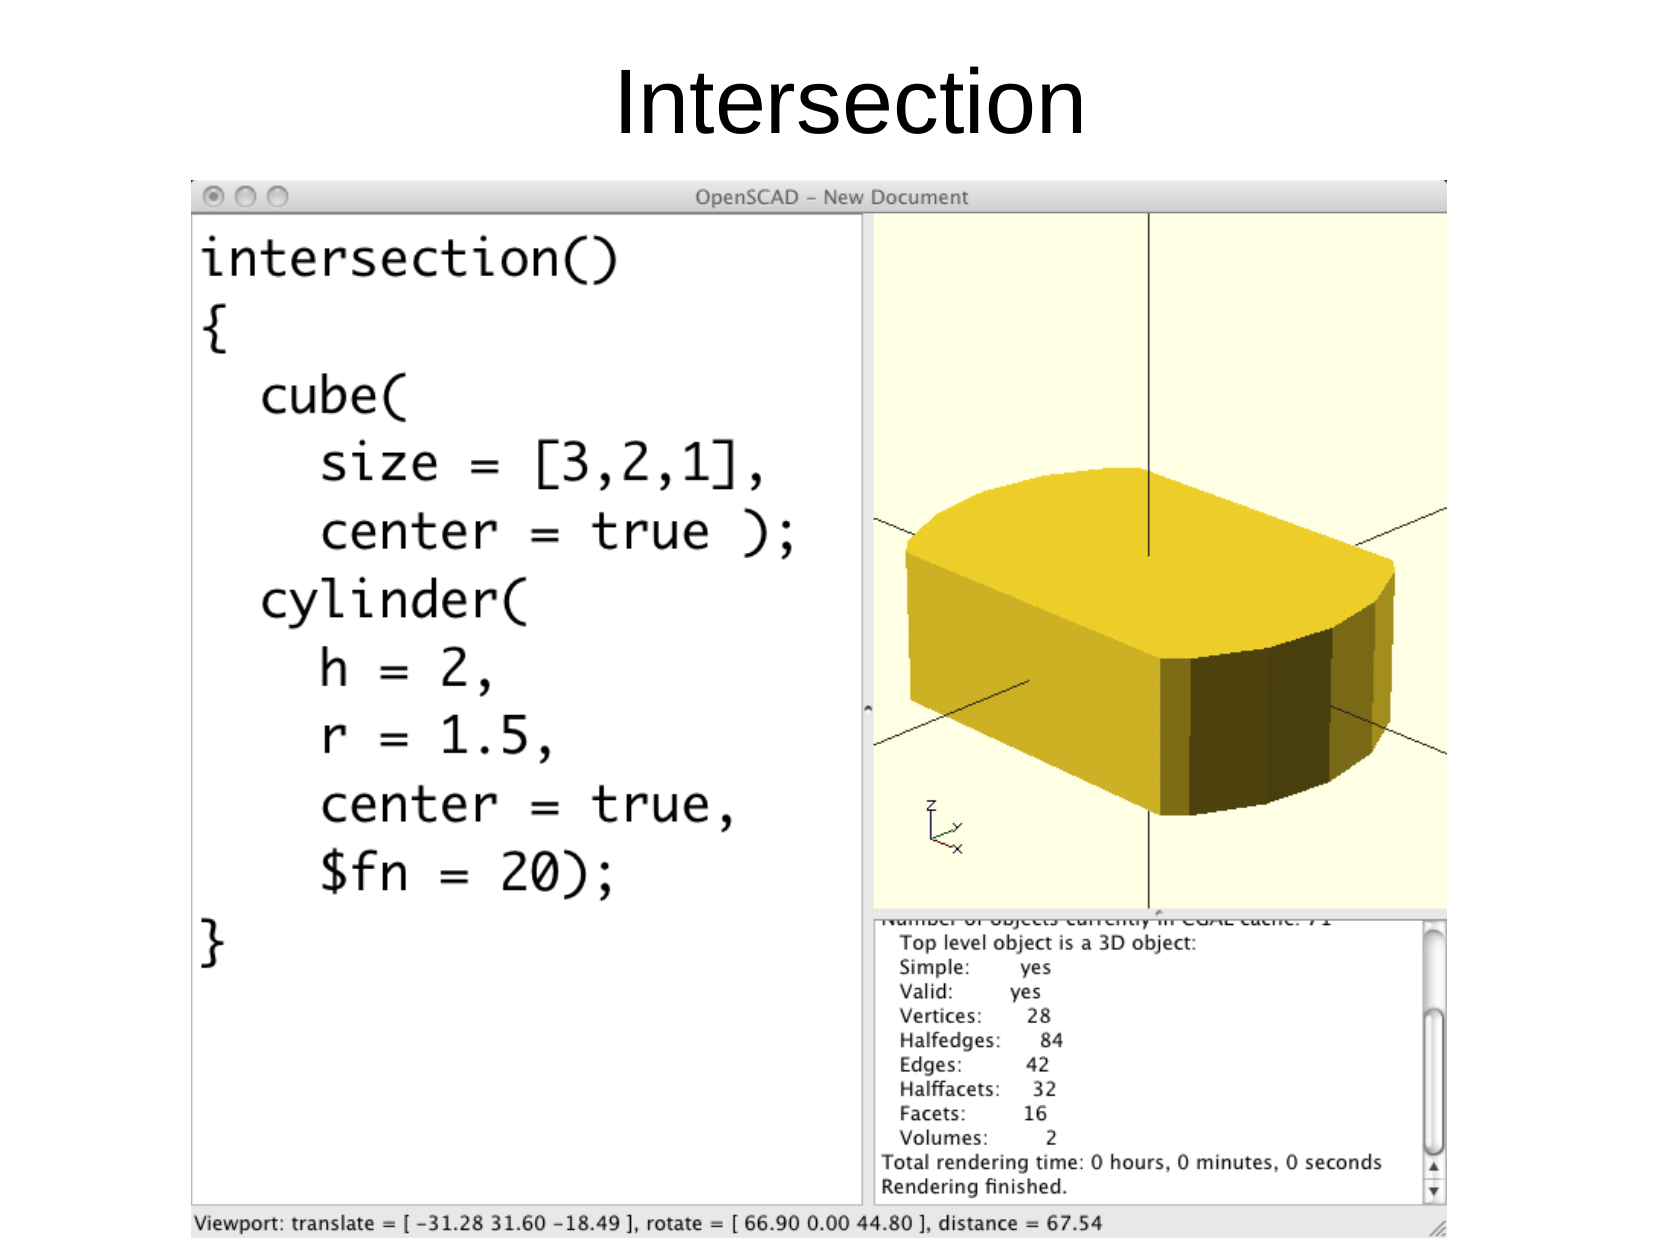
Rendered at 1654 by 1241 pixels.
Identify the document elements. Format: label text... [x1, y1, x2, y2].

picture [191, 199, 1447, 1238]
title Intersection [106, 5, 1595, 199]
